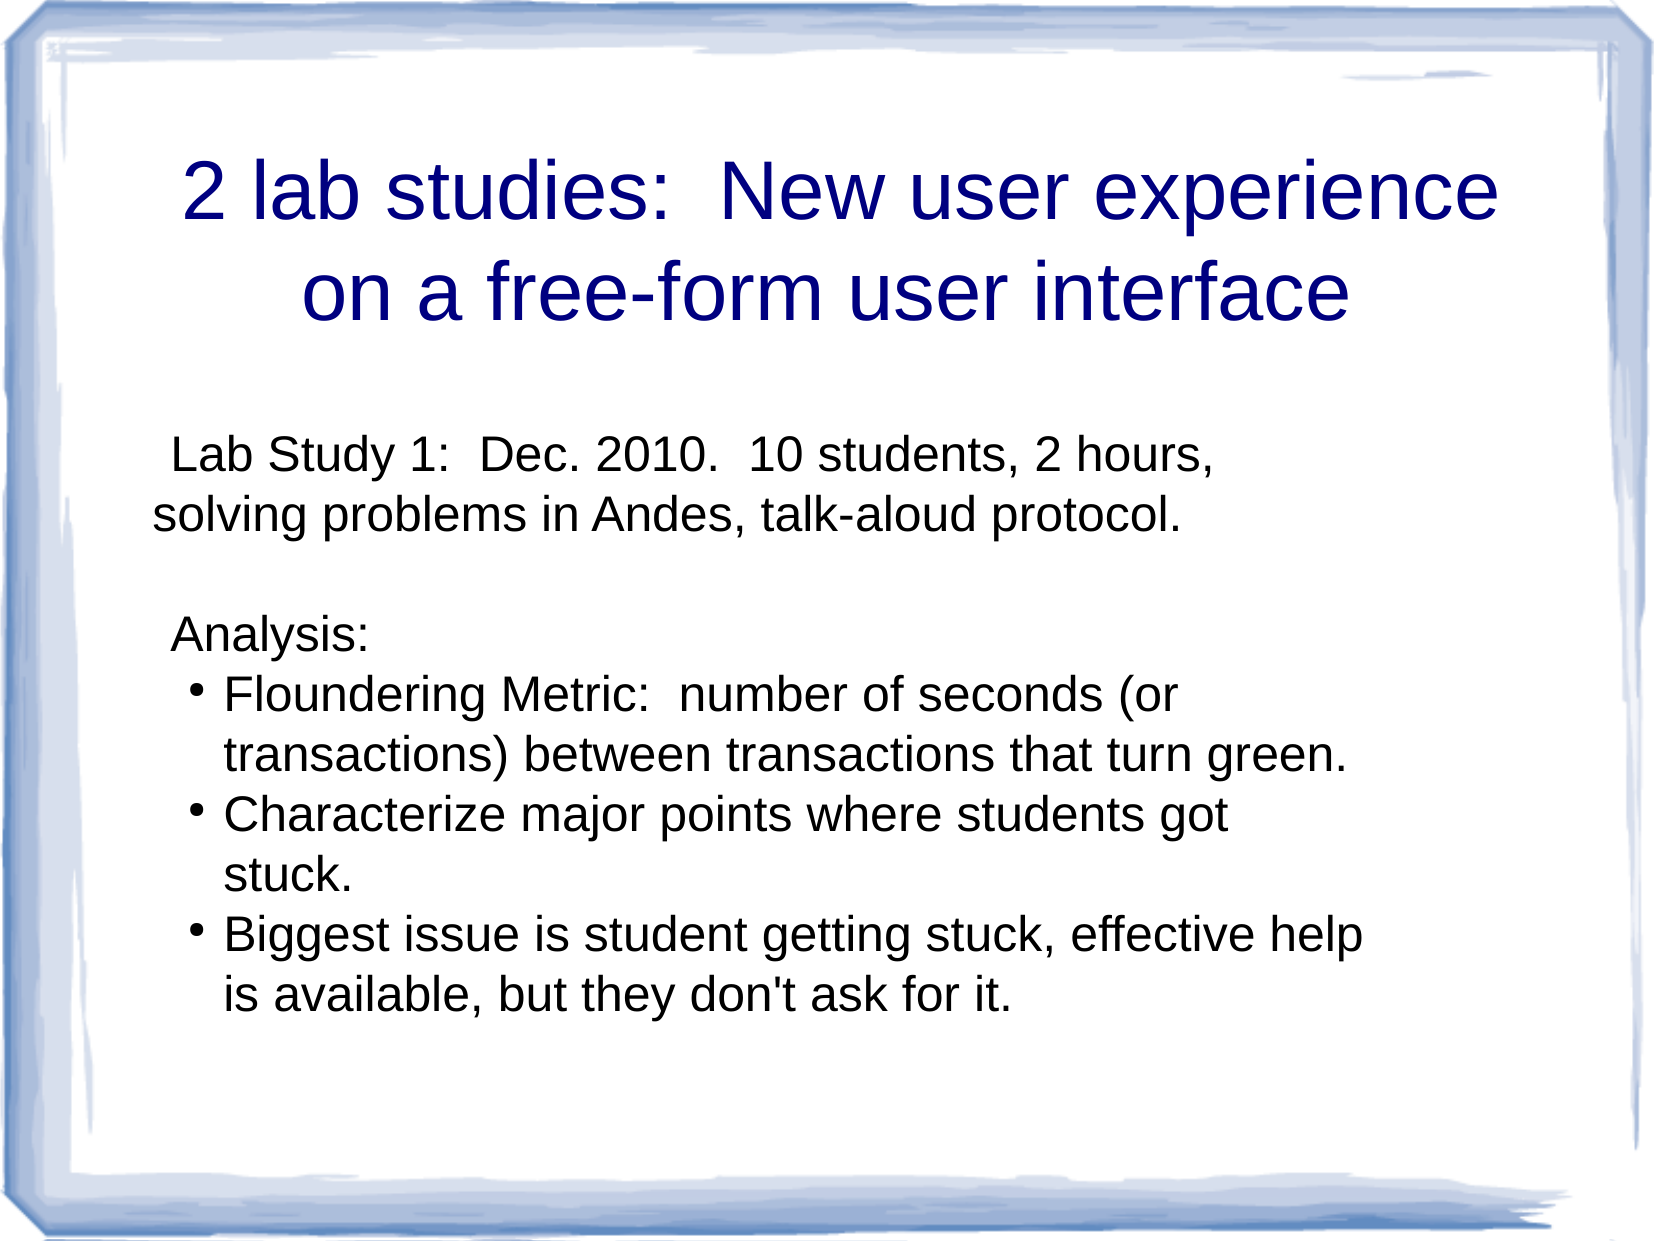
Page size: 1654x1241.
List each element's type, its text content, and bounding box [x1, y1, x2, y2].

title 2 lab studies: New user experience on a free-form user interface [124, 104, 1530, 370]
text_box Lab Study 1: Dec. 2010. 10 students, 2 hours, solving problems in Andes, talk-aloud protocol. Analysis: Floundering Metric: number of seconds (or transactions) between transactions that turn green. Characterize major points where students got stuck. Biggest issue is student getting stuck, effective help is available, but they don't ask for it. [137, 413, 1388, 1029]
picture [0, 0, 1654, 1241]
